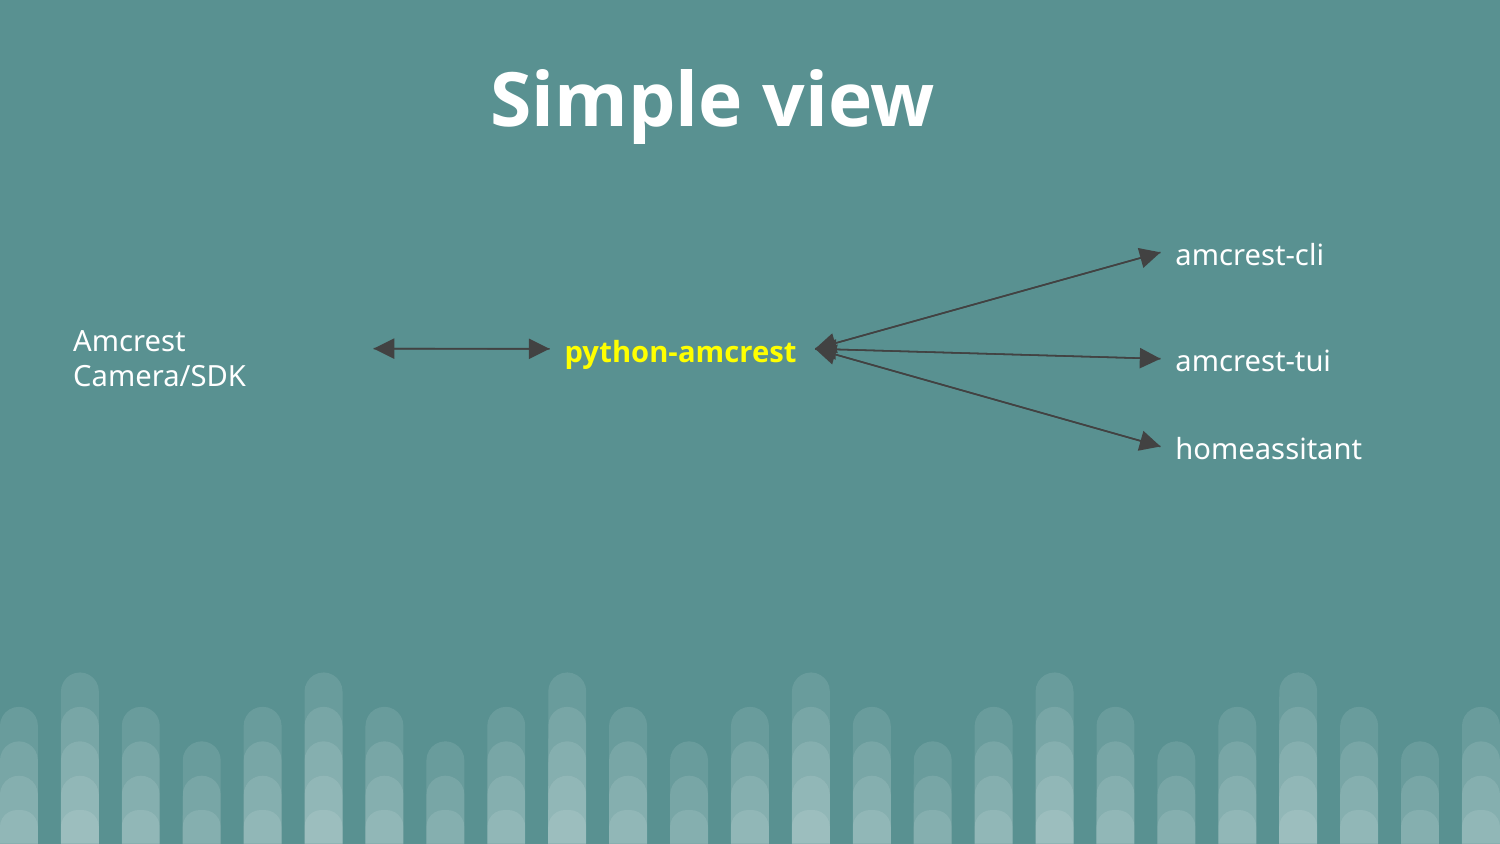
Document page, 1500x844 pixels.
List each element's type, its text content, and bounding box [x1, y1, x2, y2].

text_box amcrest-cli [1160, 221, 1355, 284]
text_box Amcrest Camera/SDK [58, 307, 374, 391]
text_box amcrest-tui [1160, 327, 1355, 390]
text_box python-amcrest [549, 317, 816, 380]
title Simple view [475, 15, 1000, 177]
text_box homeassitant [1160, 415, 1382, 478]
